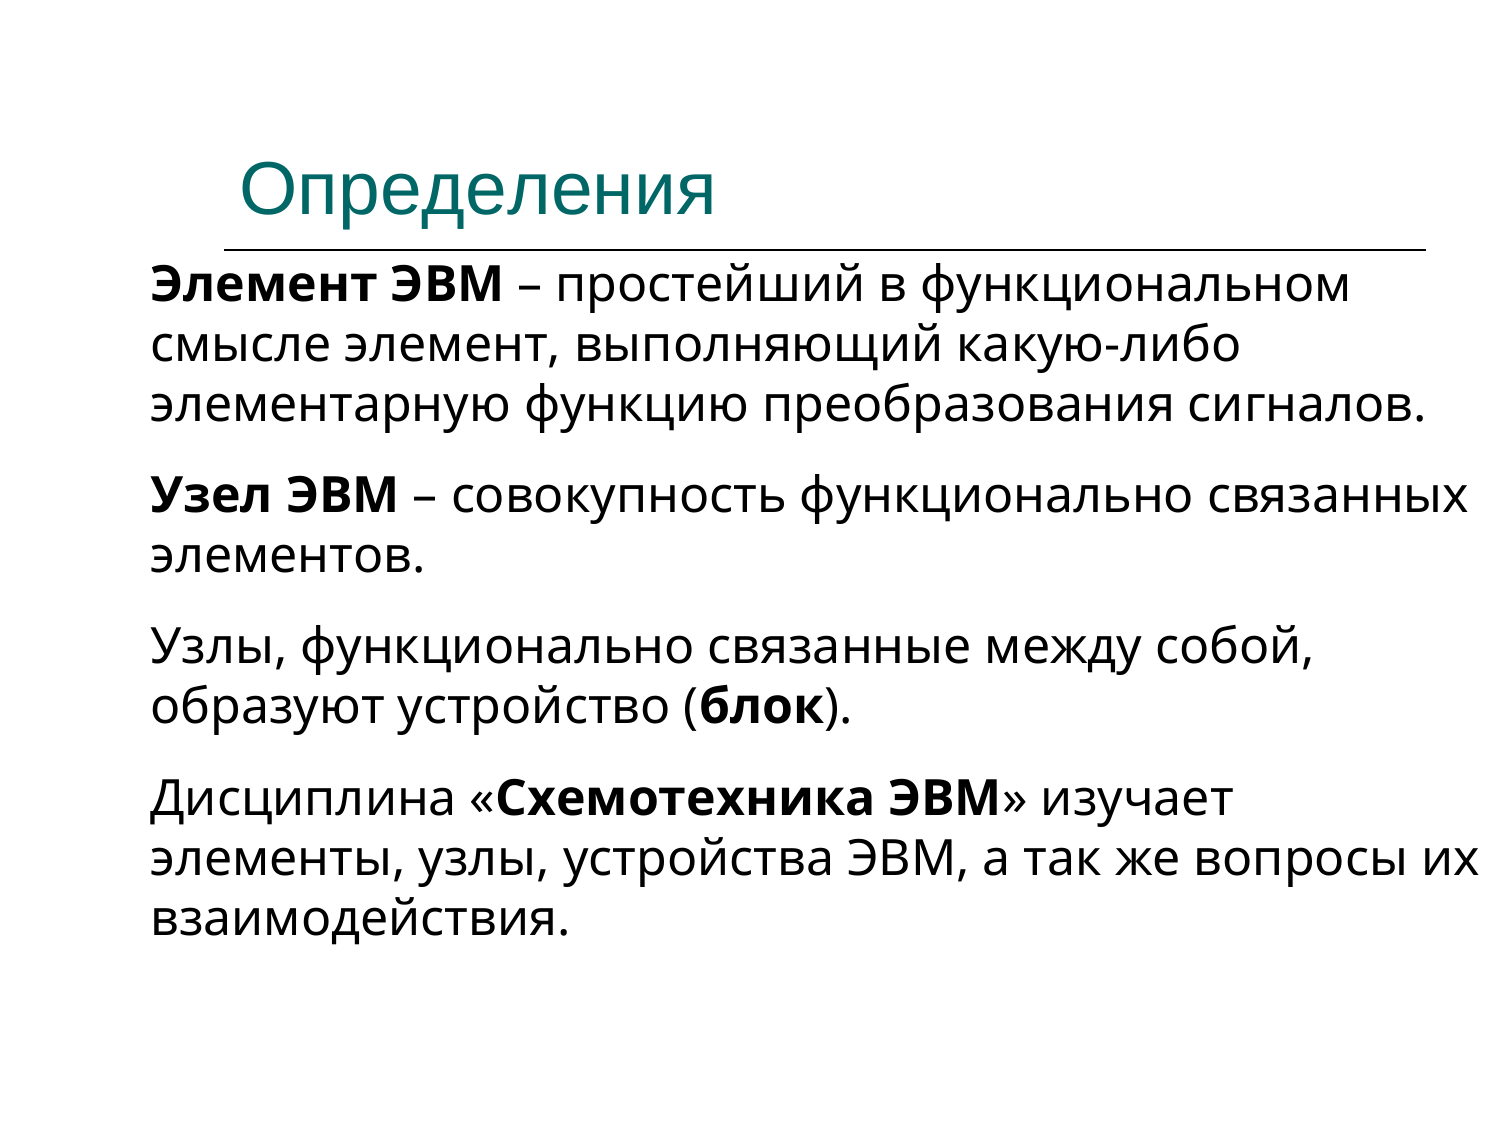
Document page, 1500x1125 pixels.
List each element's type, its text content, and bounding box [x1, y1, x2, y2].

text_box Элемент ЭВМ – простейший в функциональном смысле элемент, выполняющий какую-либо элементарную функцию преобразования сигналов. Узел ЭВМ – совокупность функционально связанных элементов. Узлы, функционально связанные между собой, образуют устройство (блок). Дисциплина «Схемотехника ЭВМ» изучает элементы, узлы, устройства ЭВМ, а так же вопросы их взаимодействия. [135, 243, 1500, 953]
title Определения [224, 49, 1425, 237]
